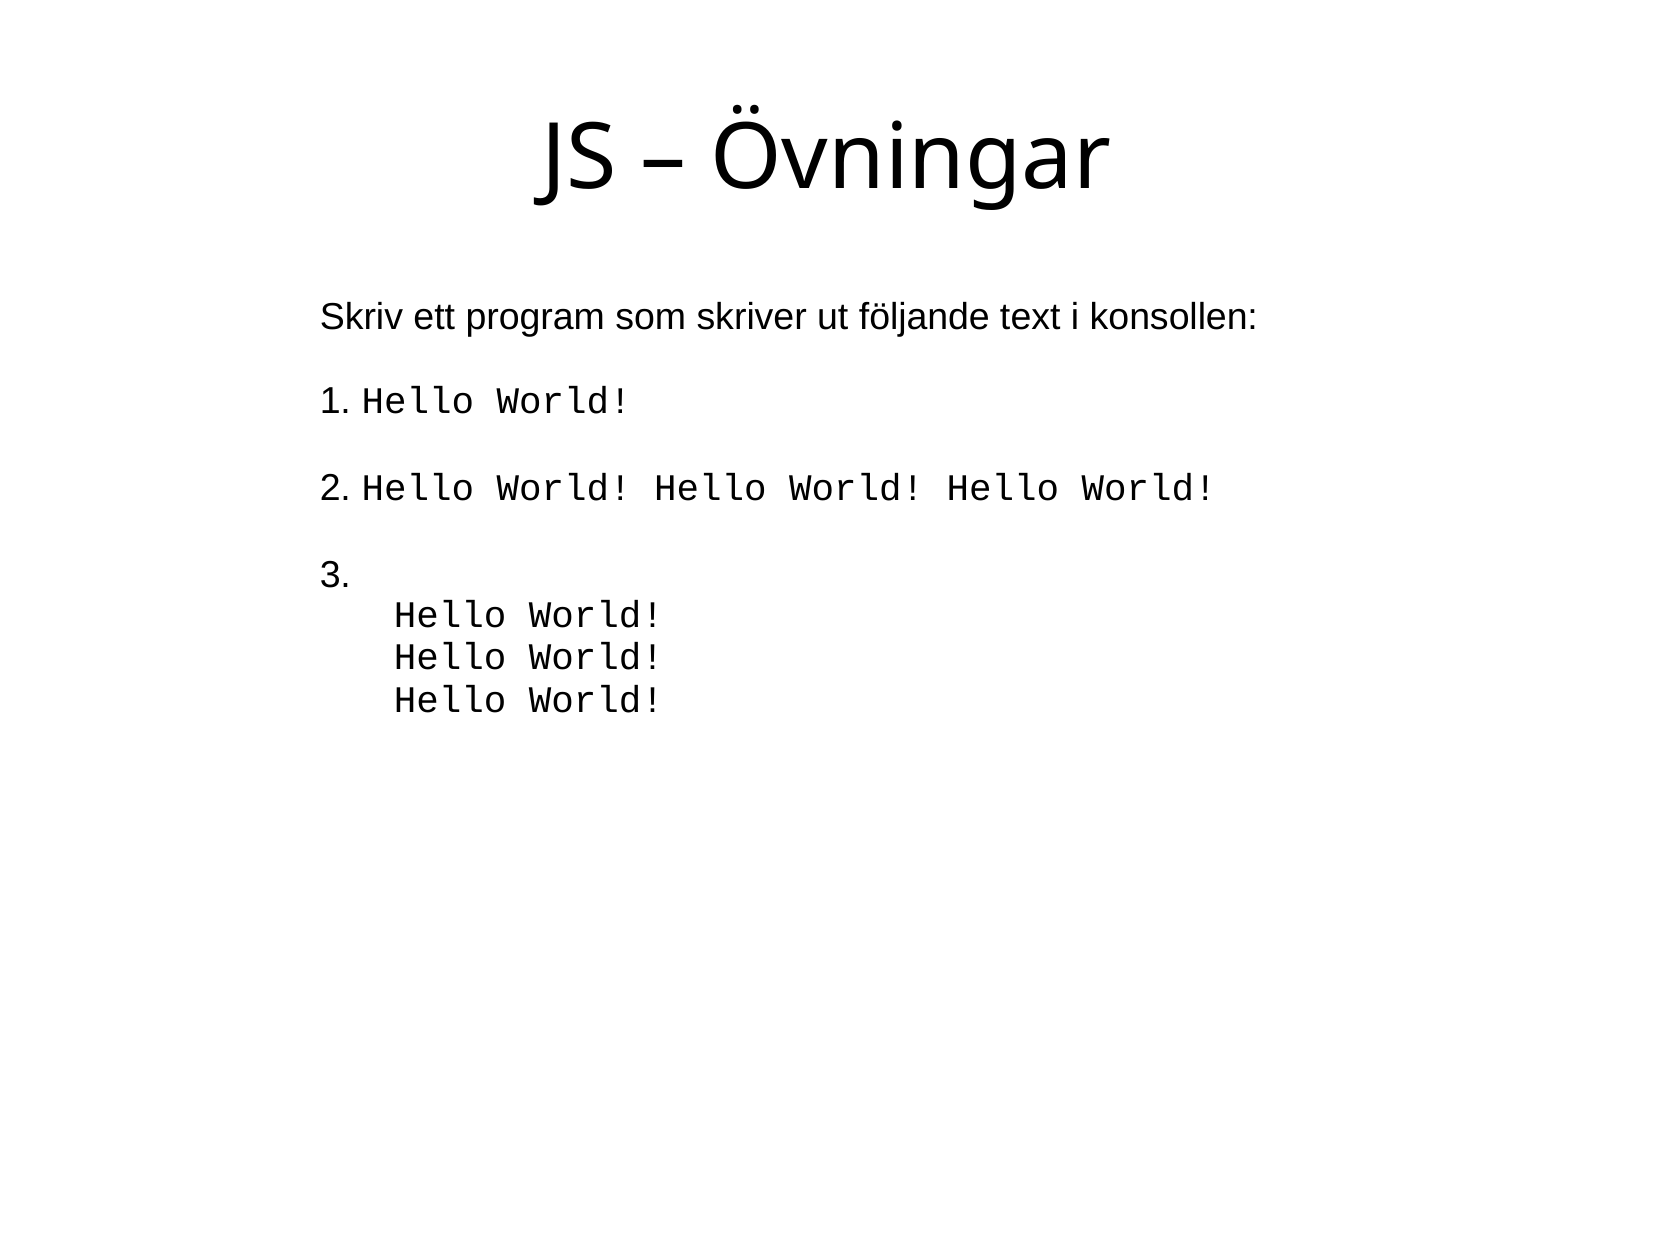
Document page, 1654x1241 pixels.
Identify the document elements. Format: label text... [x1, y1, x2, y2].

title JS – Övningar [82, 49, 1571, 257]
text_box Skriv ett program som skriver ut följande text i konsollen: 1. Hello World! 2. Hello World! Hello World! Hello World! 3. Hello World! Hello World! Hello World! [305, 288, 1274, 733]
